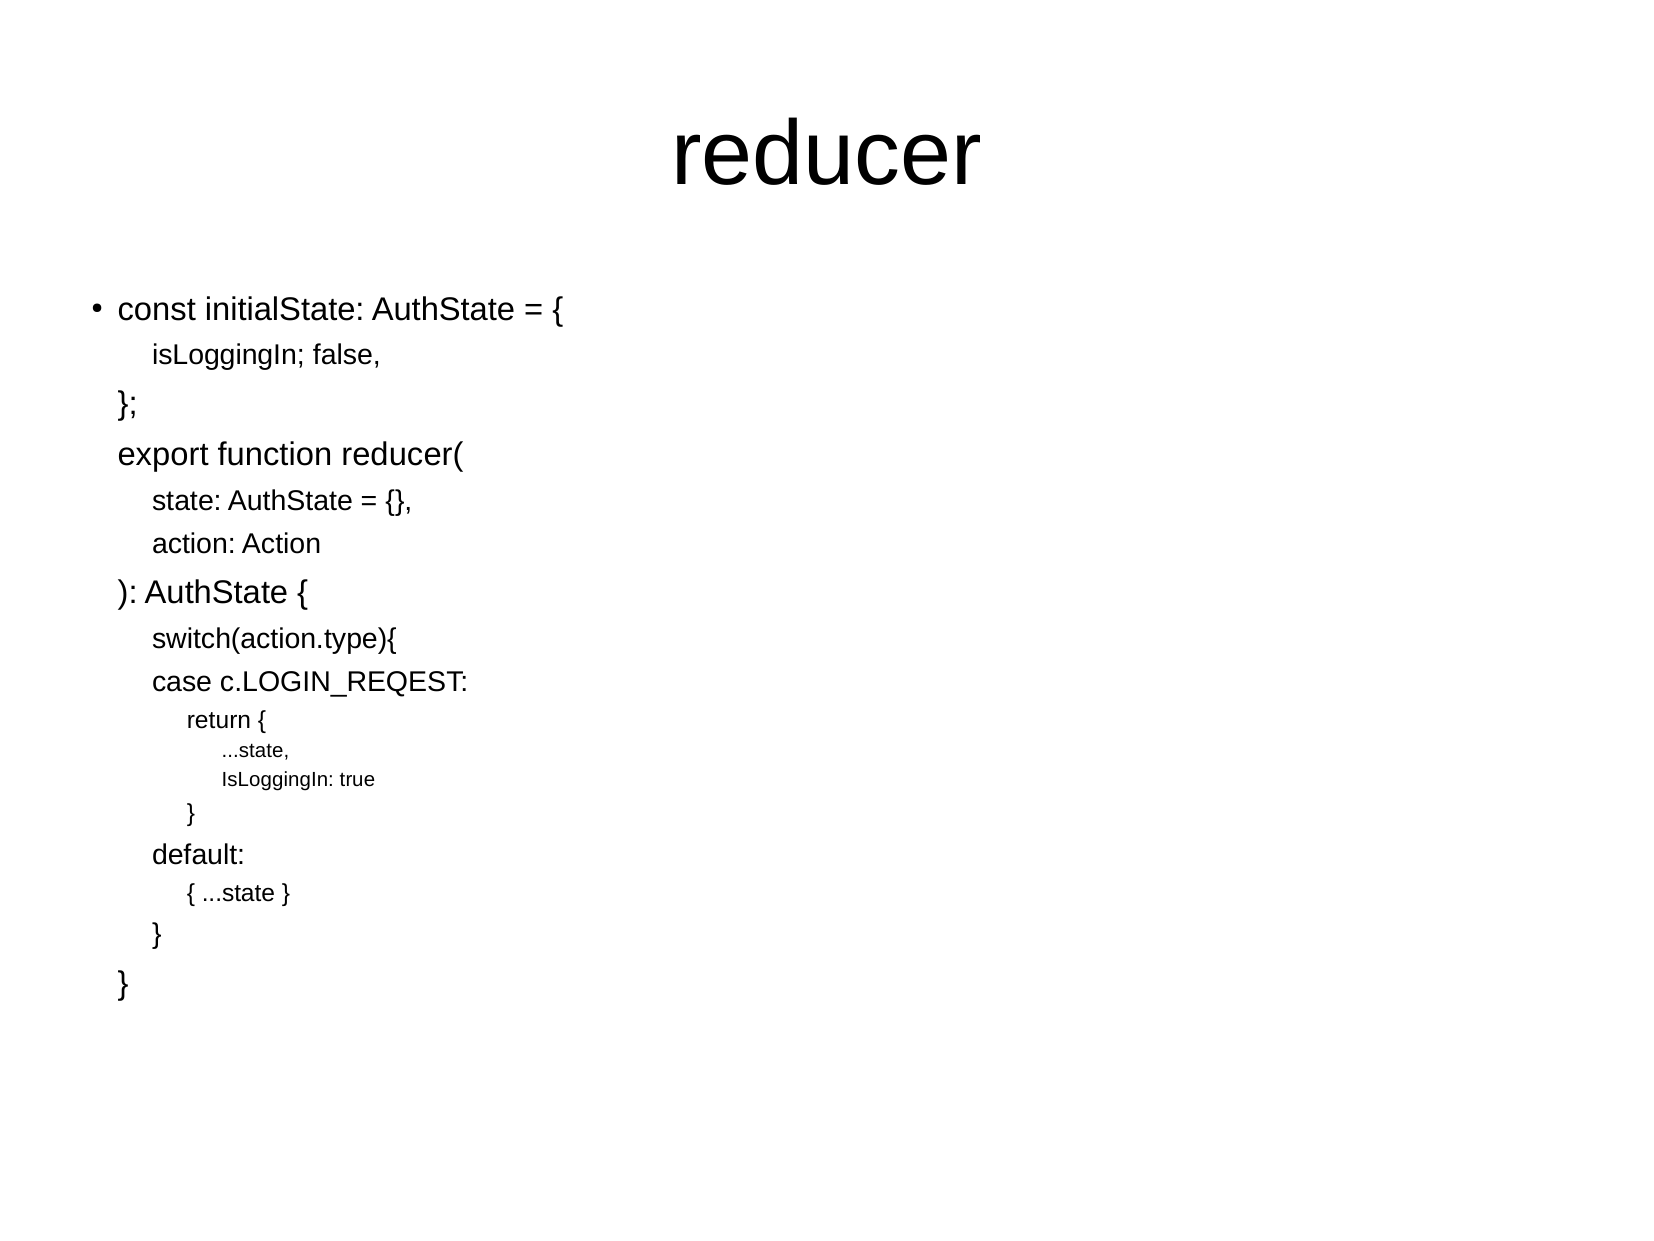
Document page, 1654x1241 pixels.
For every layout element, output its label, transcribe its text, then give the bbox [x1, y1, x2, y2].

title reducer [82, 49, 1571, 257]
list const initialState: AuthState = { isLoggingIn; false, }; export function reducer( state: AuthState = {}, action: Action ): AuthState { switch(action.type){ case c.LOGIN_REQEST: return { ...state, IsLoggingIn: true } default: { ...state } } } [82, 290, 1571, 1010]
